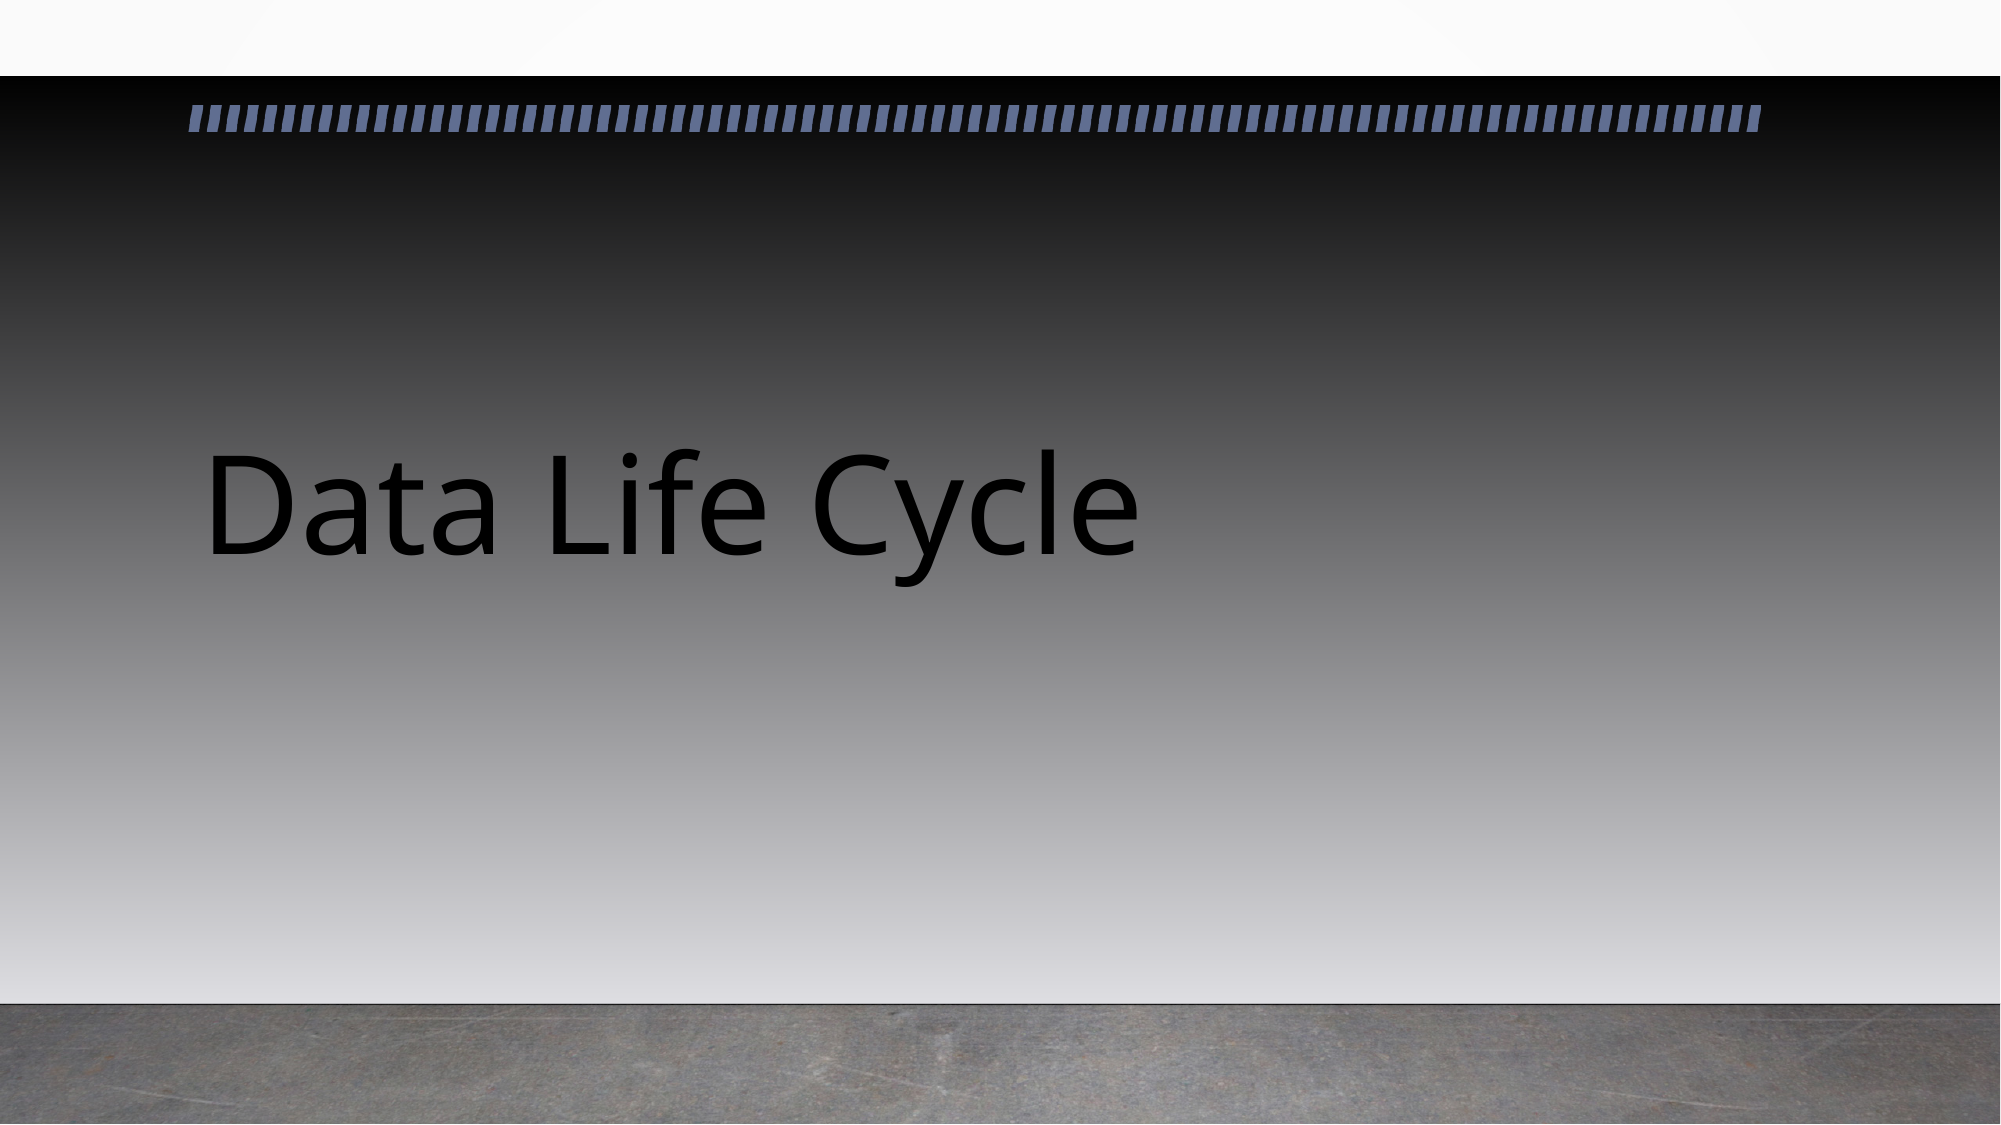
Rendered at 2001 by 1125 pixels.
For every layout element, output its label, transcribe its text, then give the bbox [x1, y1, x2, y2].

title Data Life Cycle [185, 155, 1602, 585]
